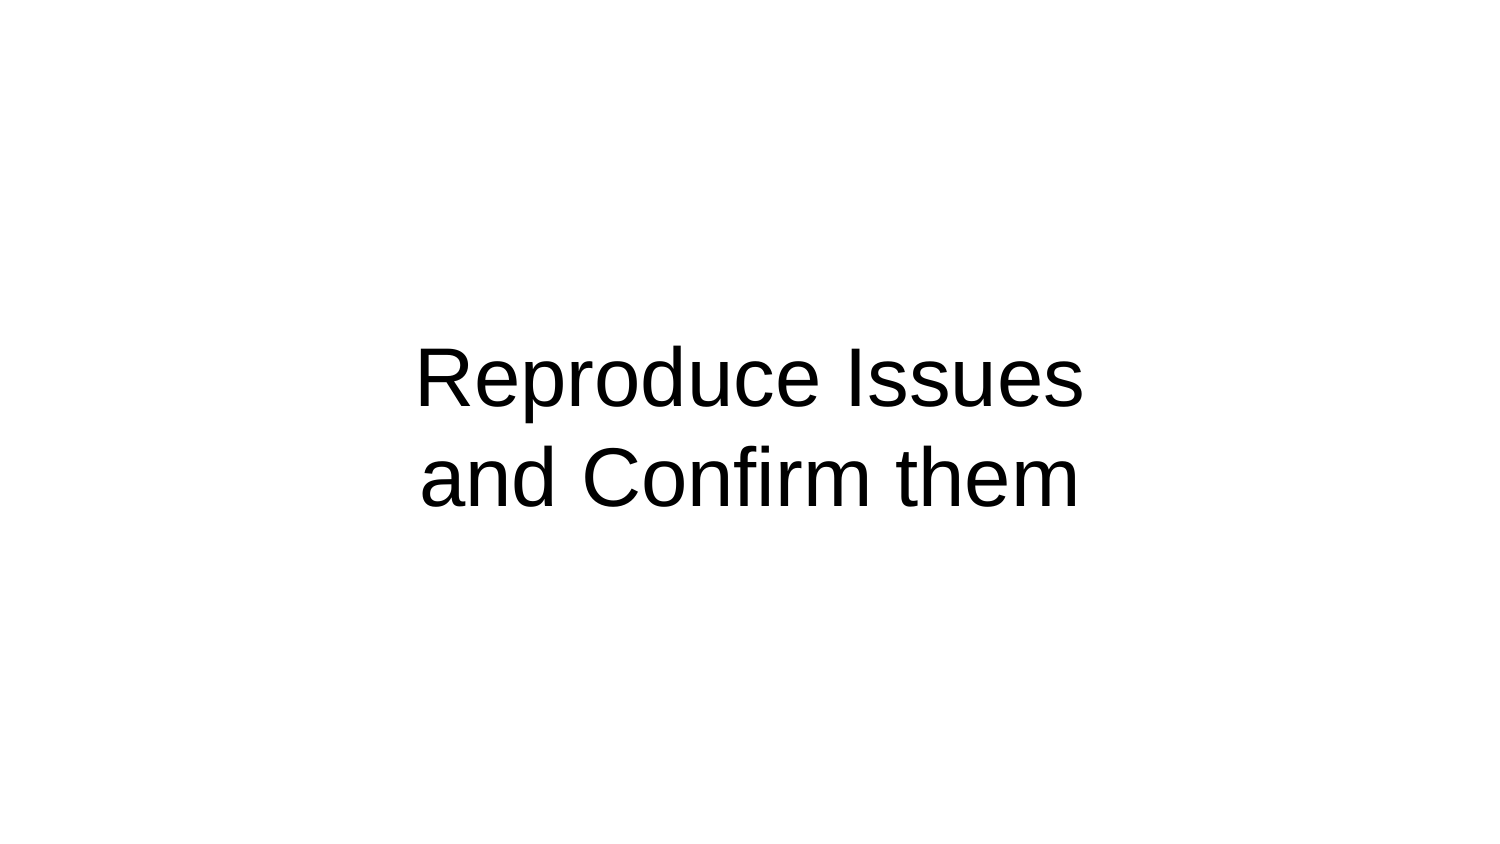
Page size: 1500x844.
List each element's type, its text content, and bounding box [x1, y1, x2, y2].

text_box Reproduce Issues and Confirm them [324, 308, 1176, 536]
